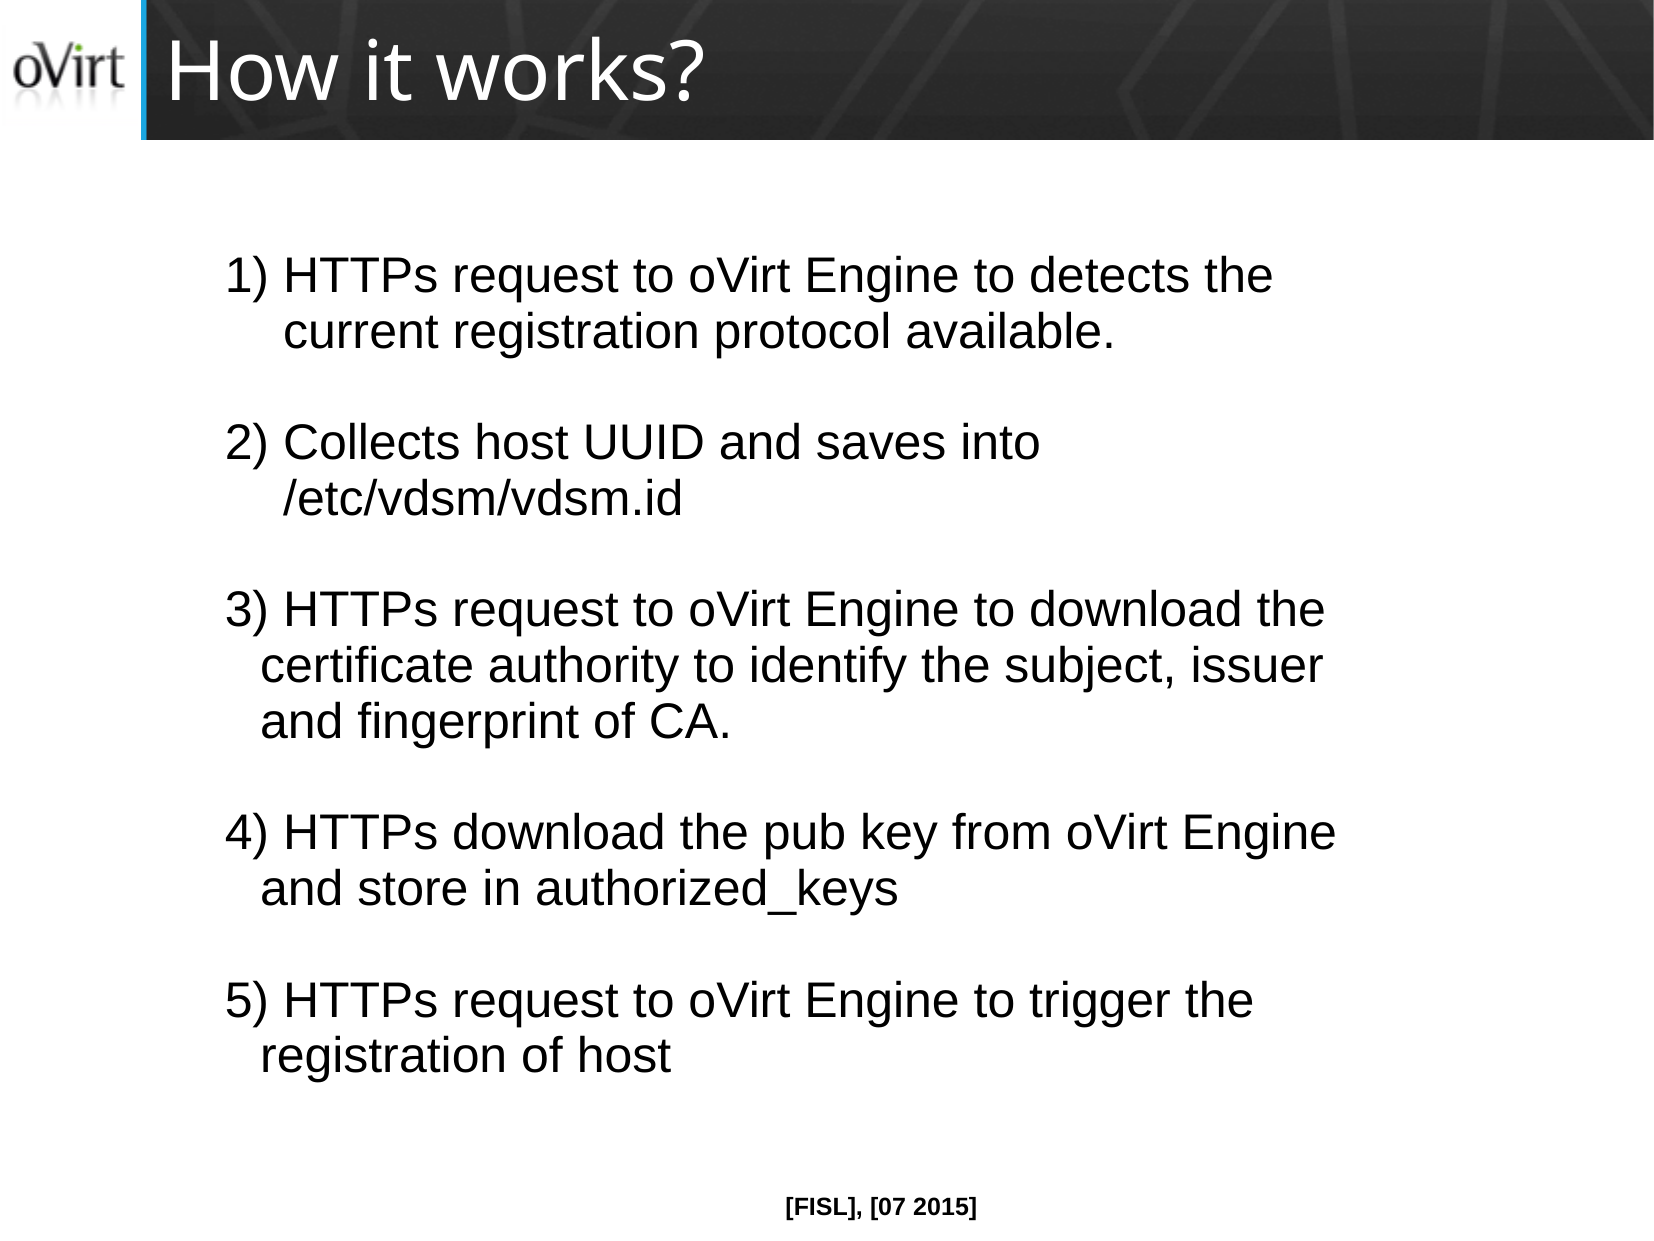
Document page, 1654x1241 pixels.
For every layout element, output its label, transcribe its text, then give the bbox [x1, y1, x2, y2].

text_box HTTPs request to oVirt Engine to detects the current registration protocol available. Collects host UUID and saves into /etc/vdsm/vdsm.id HTTPs request to oVirt Engine to download the certificate authority to identify the subject, issuer and fingerprint of CA. HTTPs download the pub key from oVirt Engine and store in authorized_keys HTTPs request to oVirt Engine to trigger the registration of host [210, 239, 1366, 1091]
title How it works? [164, 18, 1653, 119]
picture [0, 0, 1654, 140]
